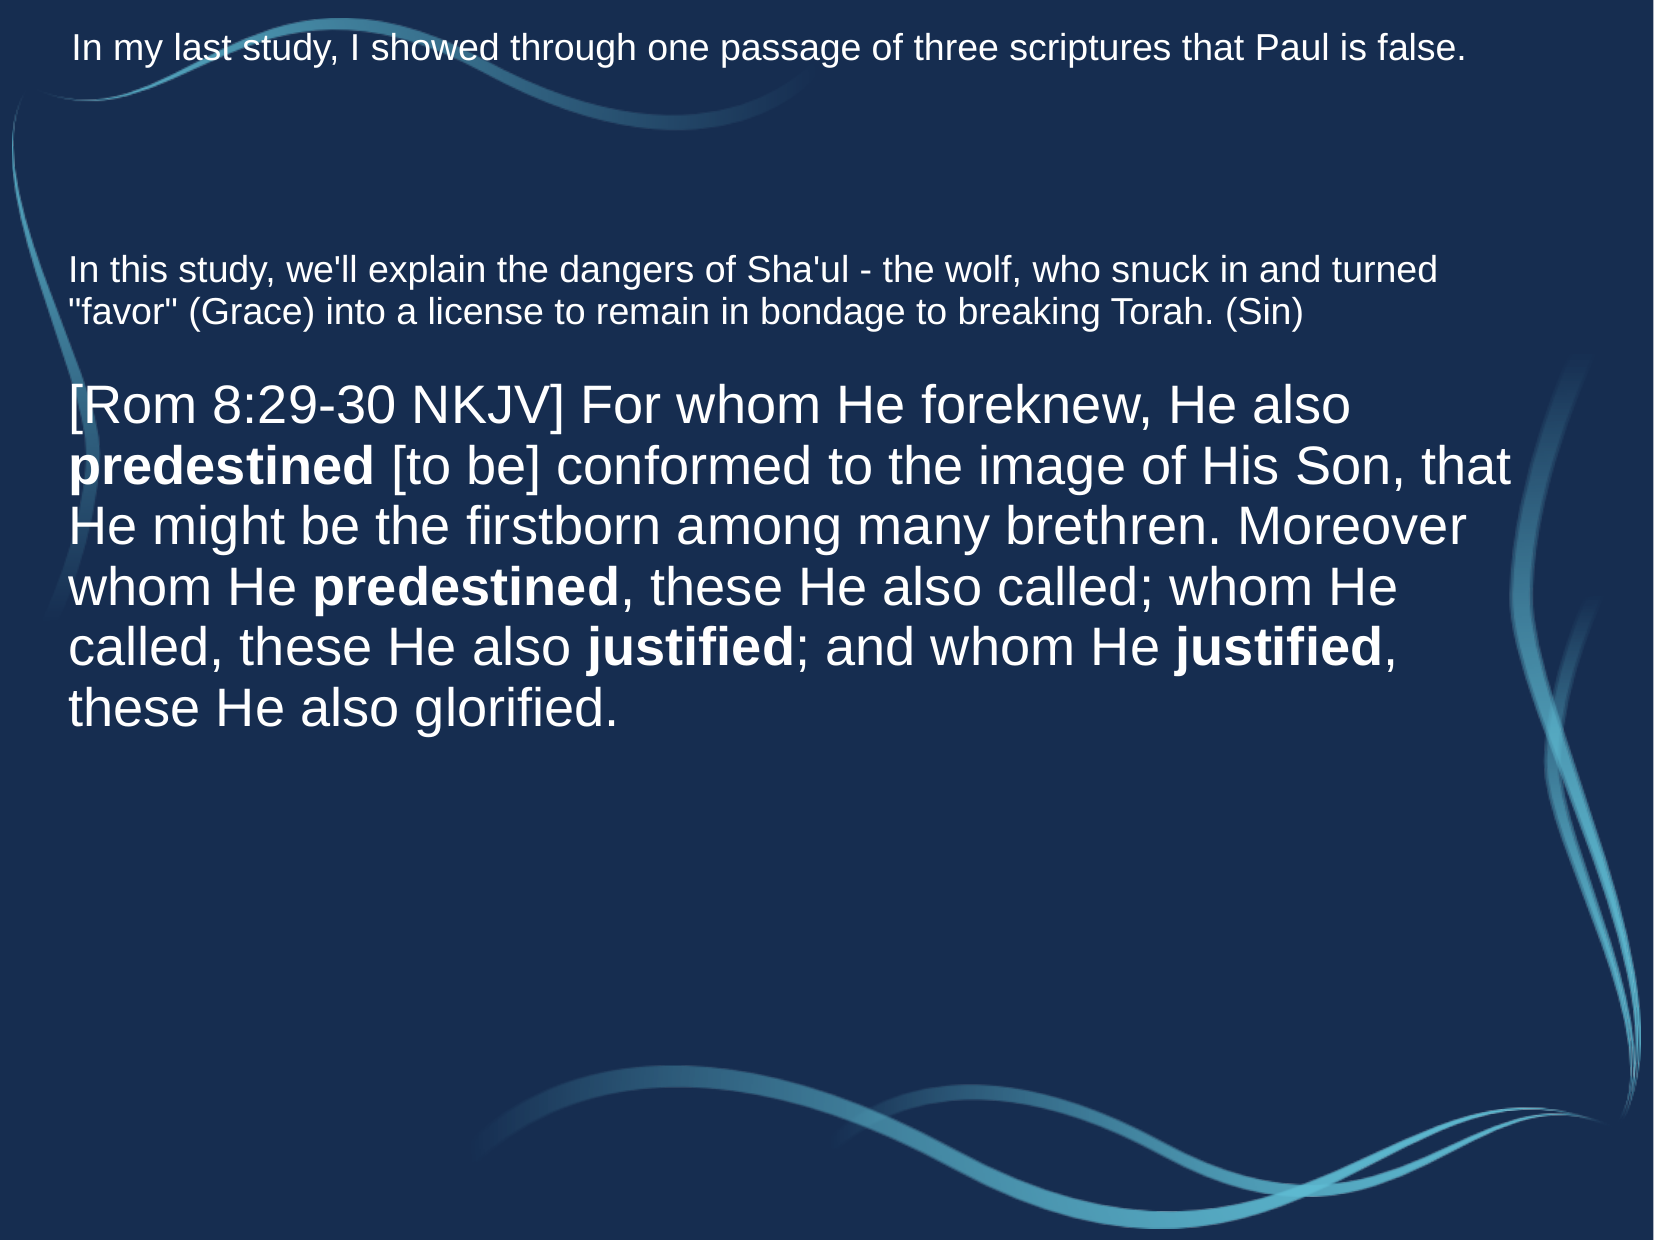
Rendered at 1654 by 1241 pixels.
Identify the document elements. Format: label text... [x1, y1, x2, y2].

picture [12, 18, 822, 625]
picture [460, 346, 1641, 1229]
list In this study, we'll explain the dangers of Sha'ul - the wolf, who snuck in and turned "favor" (Grace) into a license to remain in bondage to breaking Torah. (Sin) [Rom 8:29-30 NKJV] For whom He foreknew, He also predestined [to be] conformed to the image of His Son, that He might be the firstborn among many brethren. Moreover whom He predestined, these He also called; whom He called, these He also justified; and whom He justified, these He also glorified. [53, 241, 1542, 1036]
title In my last study, I showed through one passage of three scriptures that Paul is false. [56, 18, 1545, 218]
